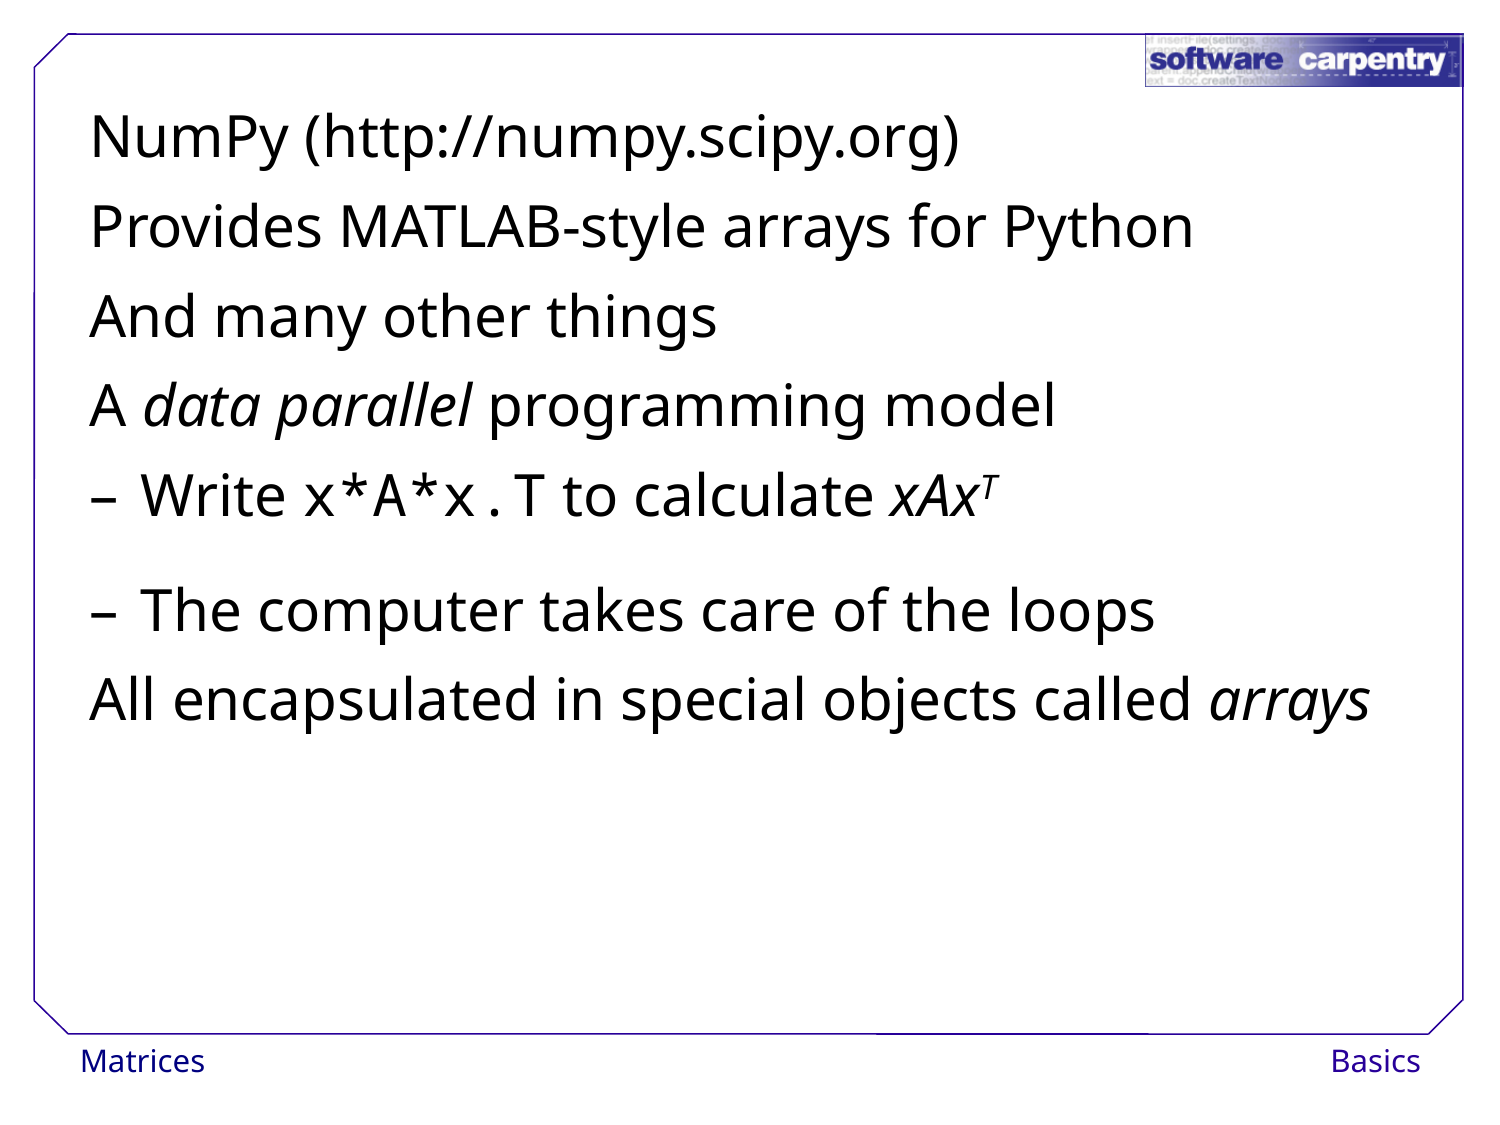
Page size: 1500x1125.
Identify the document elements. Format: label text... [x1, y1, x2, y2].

list NumPy (http://numpy.scipy.org) Provides MATLAB-style arrays for Python And many other things A data parallel programming model – Write x*A*x.T to calculate xAxT – The computer takes care of the loops All encapsulated in special objects called arrays [75, 99, 1426, 1013]
picture [1145, 33, 1464, 87]
